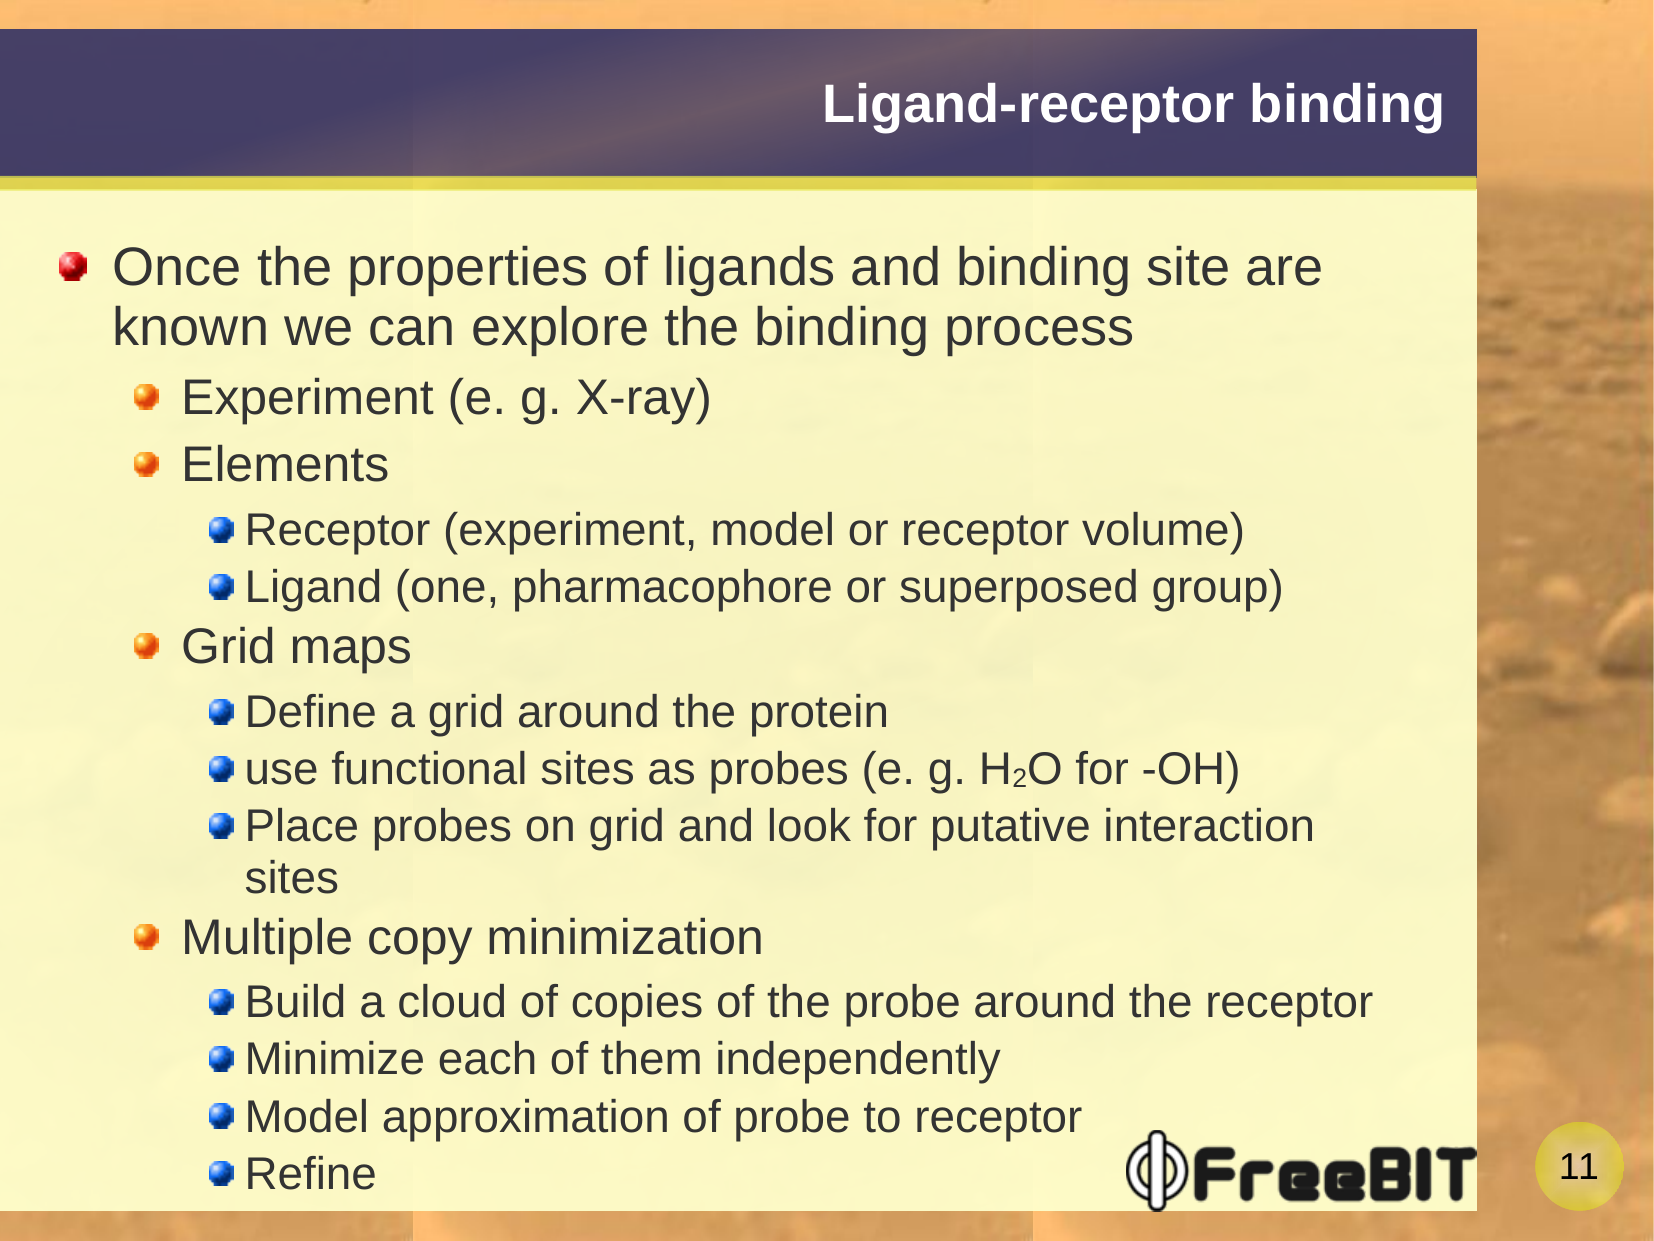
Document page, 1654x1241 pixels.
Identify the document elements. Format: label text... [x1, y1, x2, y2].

picture [0, 0, 1654, 1241]
title Ligand-receptor binding [29, 59, 1447, 148]
list Once the properties of ligands and binding site are known we can explore the binding process Experiment (e. g. X-ray) Elements Receptor (experiment, model or receptor volume) Ligand (one, pharmacophore or superposed group) Grid maps Define a grid around the protein use functional sites as probes (e. g. H2O for -OH) Place probes on grid and look for putative interaction sites Multiple copy minimization Build a cloud of copies of the probe around the receptor Minimize each of them independently Model approximation of probe to receptor Refine [59, 236, 1418, 1215]
